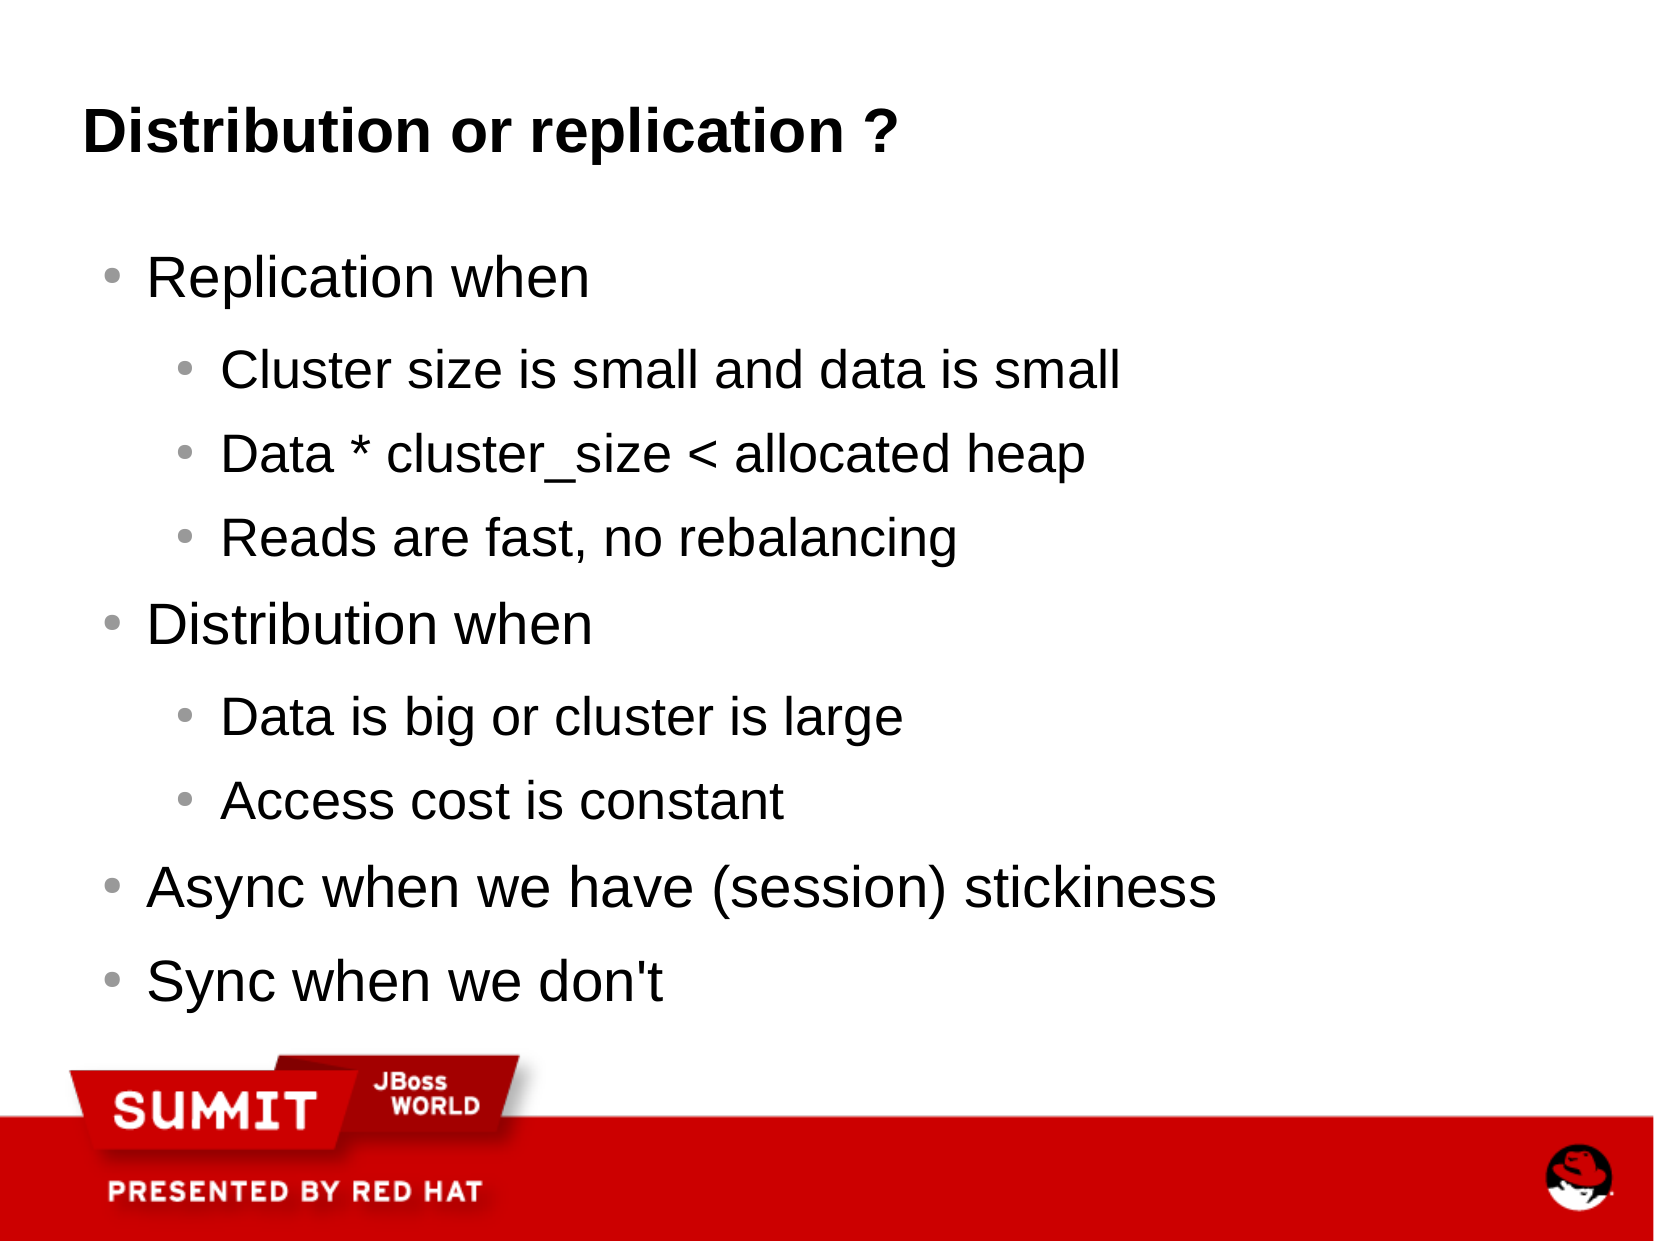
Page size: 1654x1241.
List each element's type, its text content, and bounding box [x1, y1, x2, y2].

title Distribution or replication ? [82, 37, 1571, 226]
picture [0, 1043, 1654, 1241]
list Replication when Cluster size is small and data is small Data * cluster_size < allocated heap Reads are fast, no rebalancing Distribution when Data is big or cluster is large Access cost is constant Async when we have (session) stickiness Sync when we don't [86, 244, 1576, 1039]
